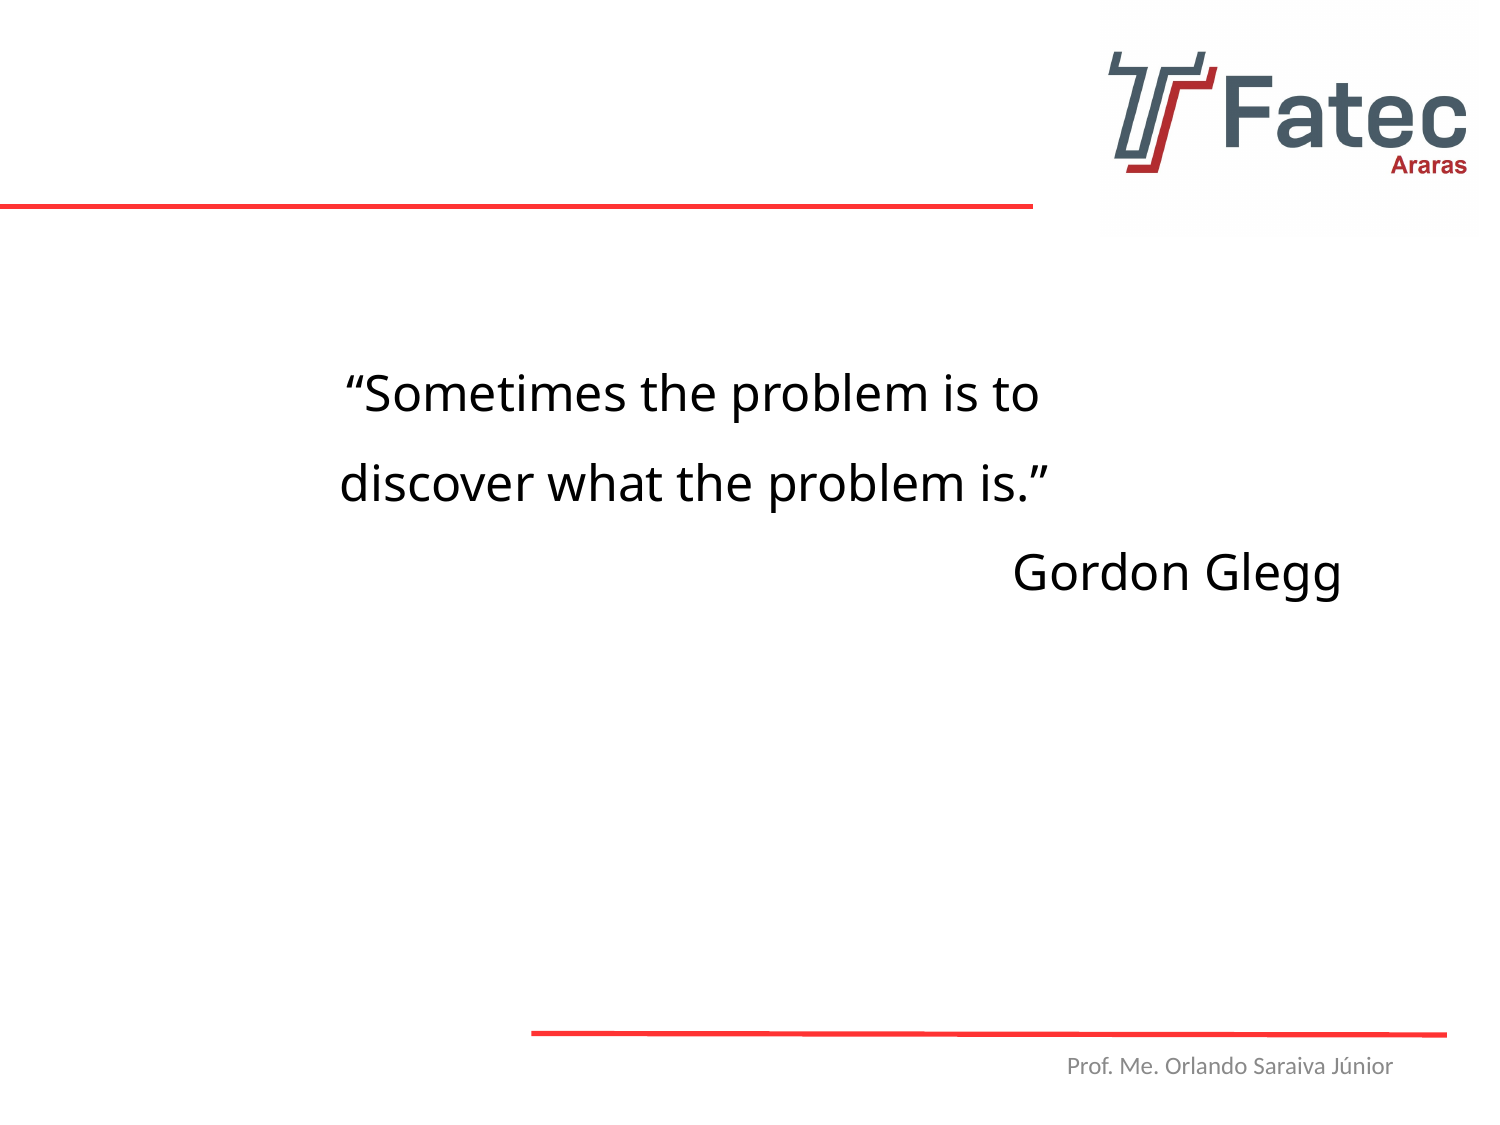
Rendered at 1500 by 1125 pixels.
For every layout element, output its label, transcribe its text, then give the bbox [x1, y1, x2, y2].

picture [1100, 0, 1479, 237]
list “Sometimes the problem is to discover what the problem is.” Gordon Glegg [29, 354, 1359, 1004]
